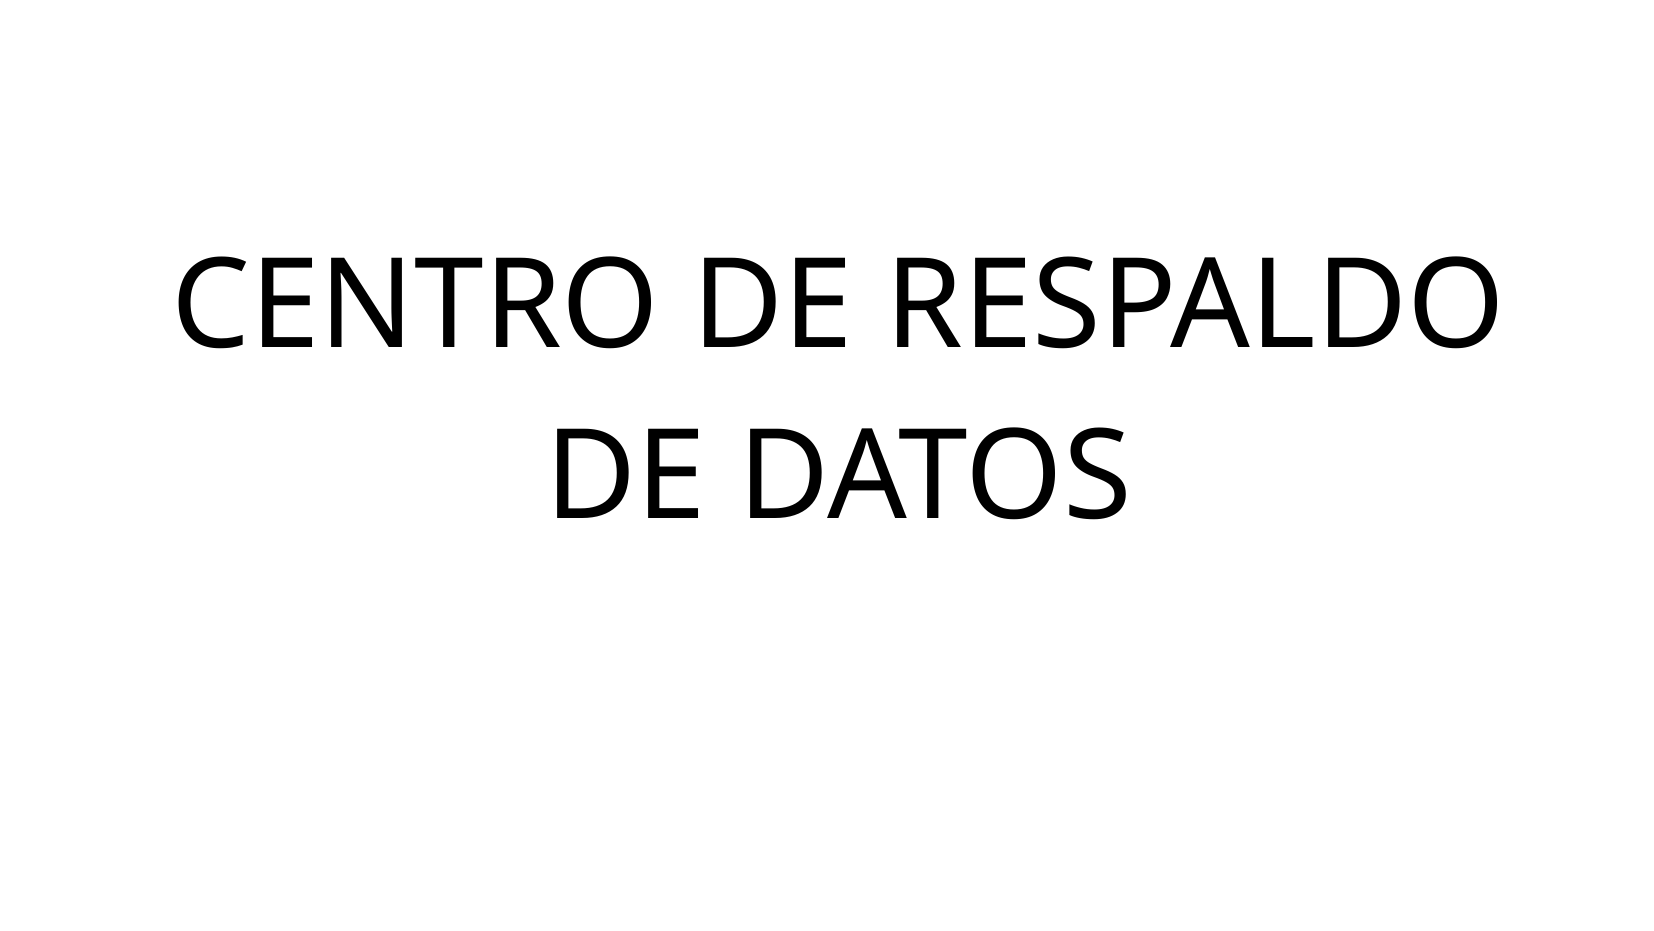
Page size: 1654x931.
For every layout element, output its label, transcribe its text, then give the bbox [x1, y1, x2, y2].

title CENTRO DE RESPALDO DE DATOS [94, 259, 1583, 510]
